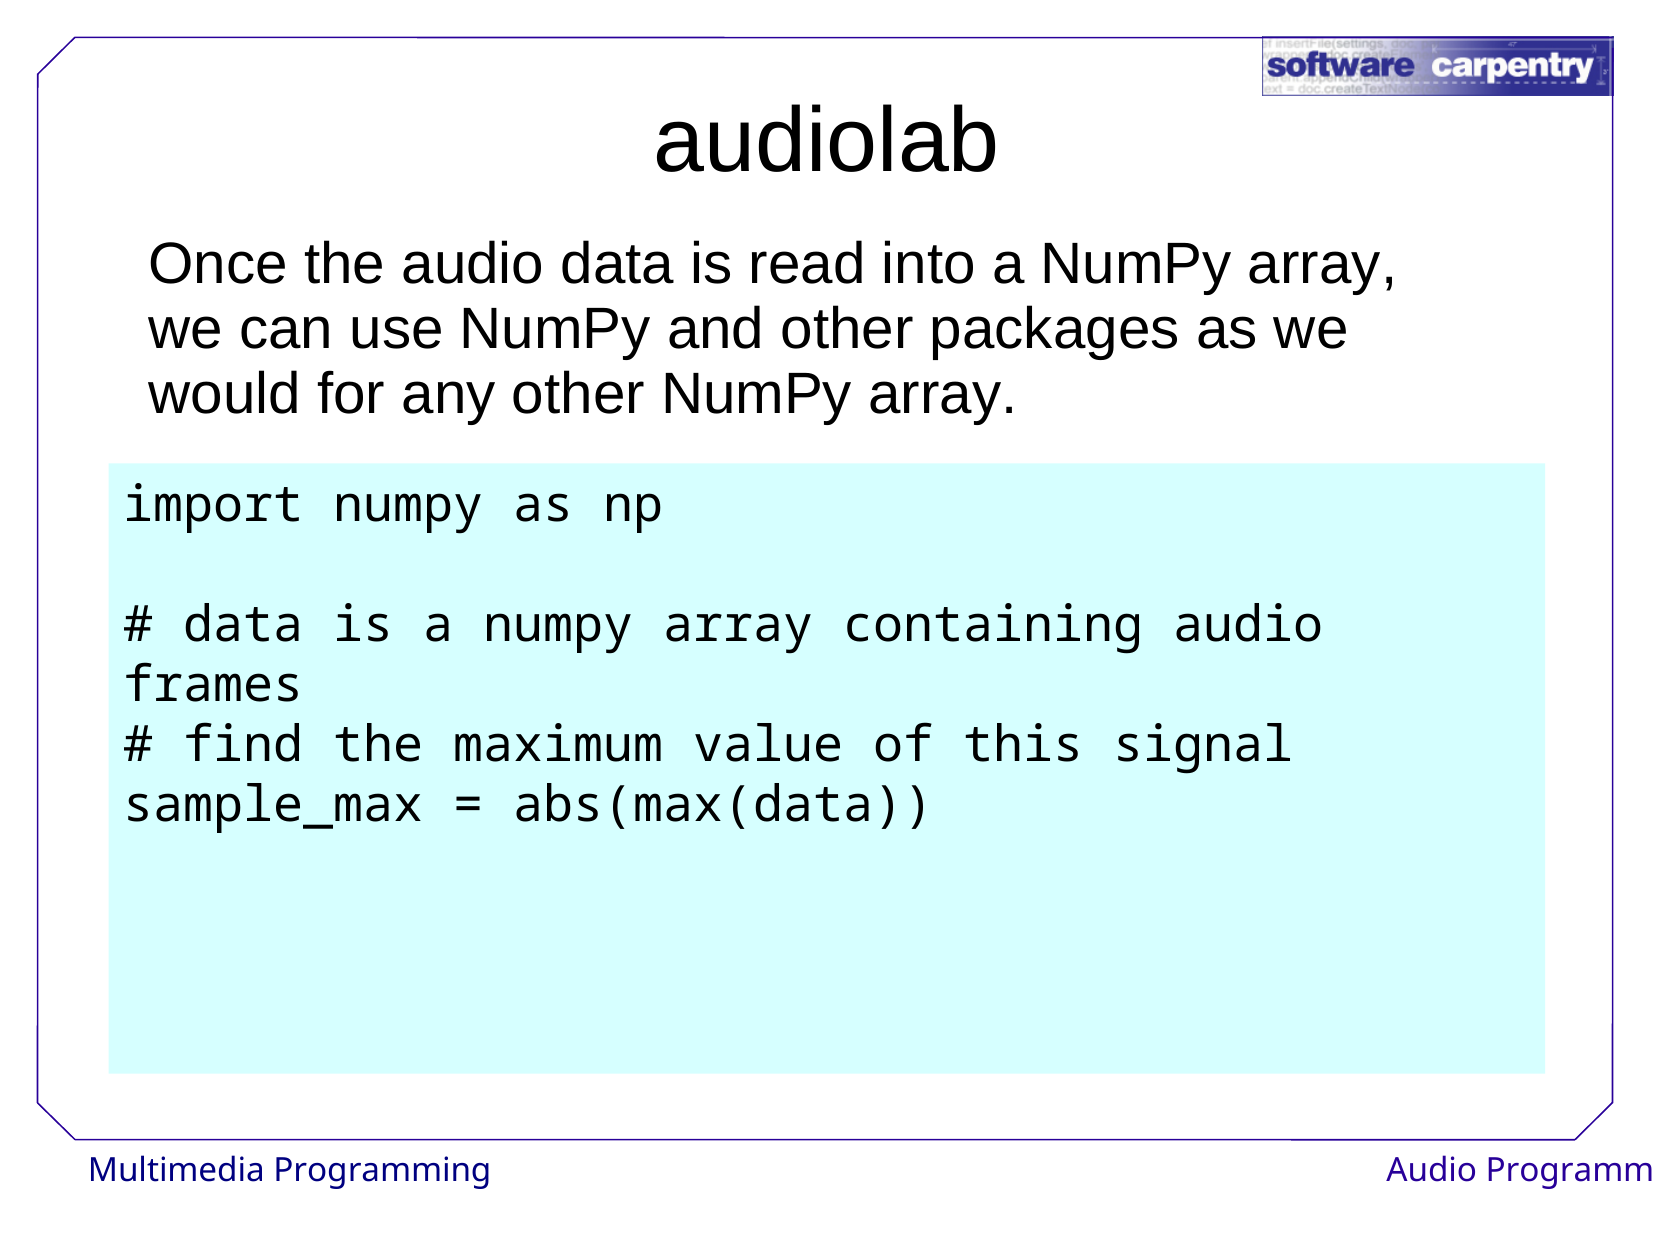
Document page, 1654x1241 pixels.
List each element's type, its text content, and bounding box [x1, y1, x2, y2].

text_box Once the audio data is read into a NumPy array, we can use NumPy and other packages as we would for any other NumPy array. [148, 224, 1480, 434]
text_box audiolab [82, 82, 1572, 205]
text_box import numpy as np # data is a numpy array containing audio frames # find the maximum value of this signal sample_max = abs(max(data)) [108, 463, 1546, 1074]
picture [1262, 36, 1614, 96]
